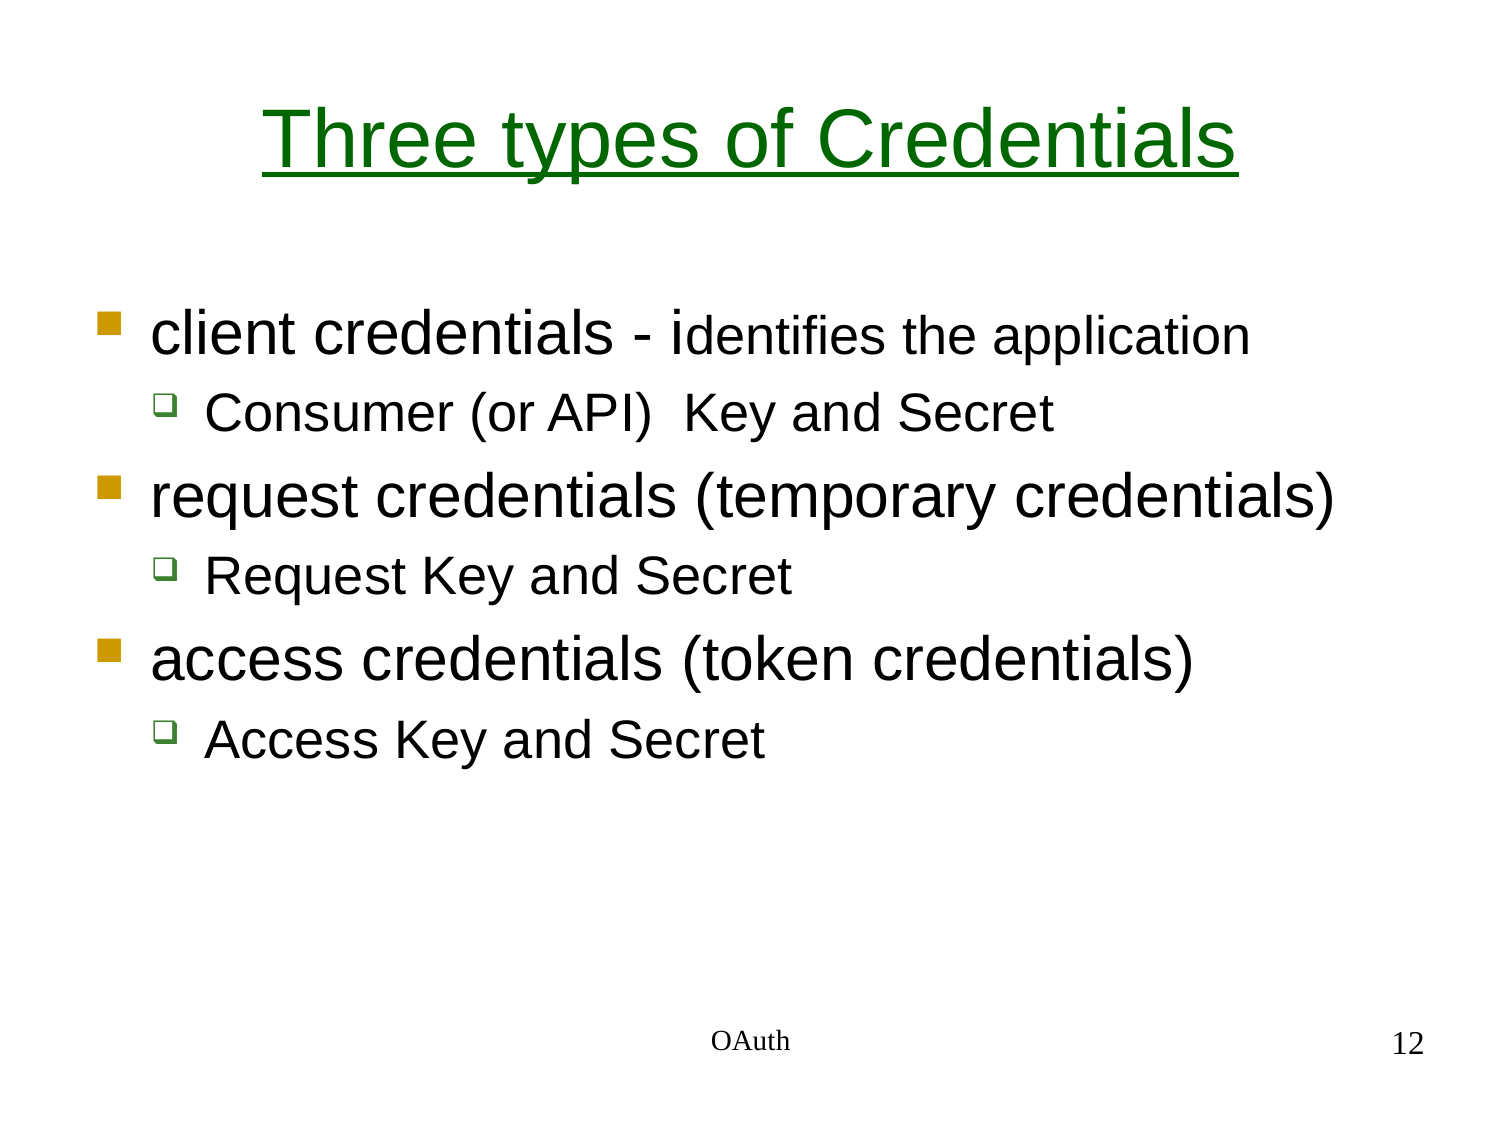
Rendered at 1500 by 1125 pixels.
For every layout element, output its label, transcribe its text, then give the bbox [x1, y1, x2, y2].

list client credentials - identifies the application Consumer (or API) Key and Secret request credentials (temporary credentials) Request Key and Secret access credentials (token credentials) Access Key and Secret [79, 284, 1430, 1028]
title Three types of Credentials [75, 45, 1425, 233]
